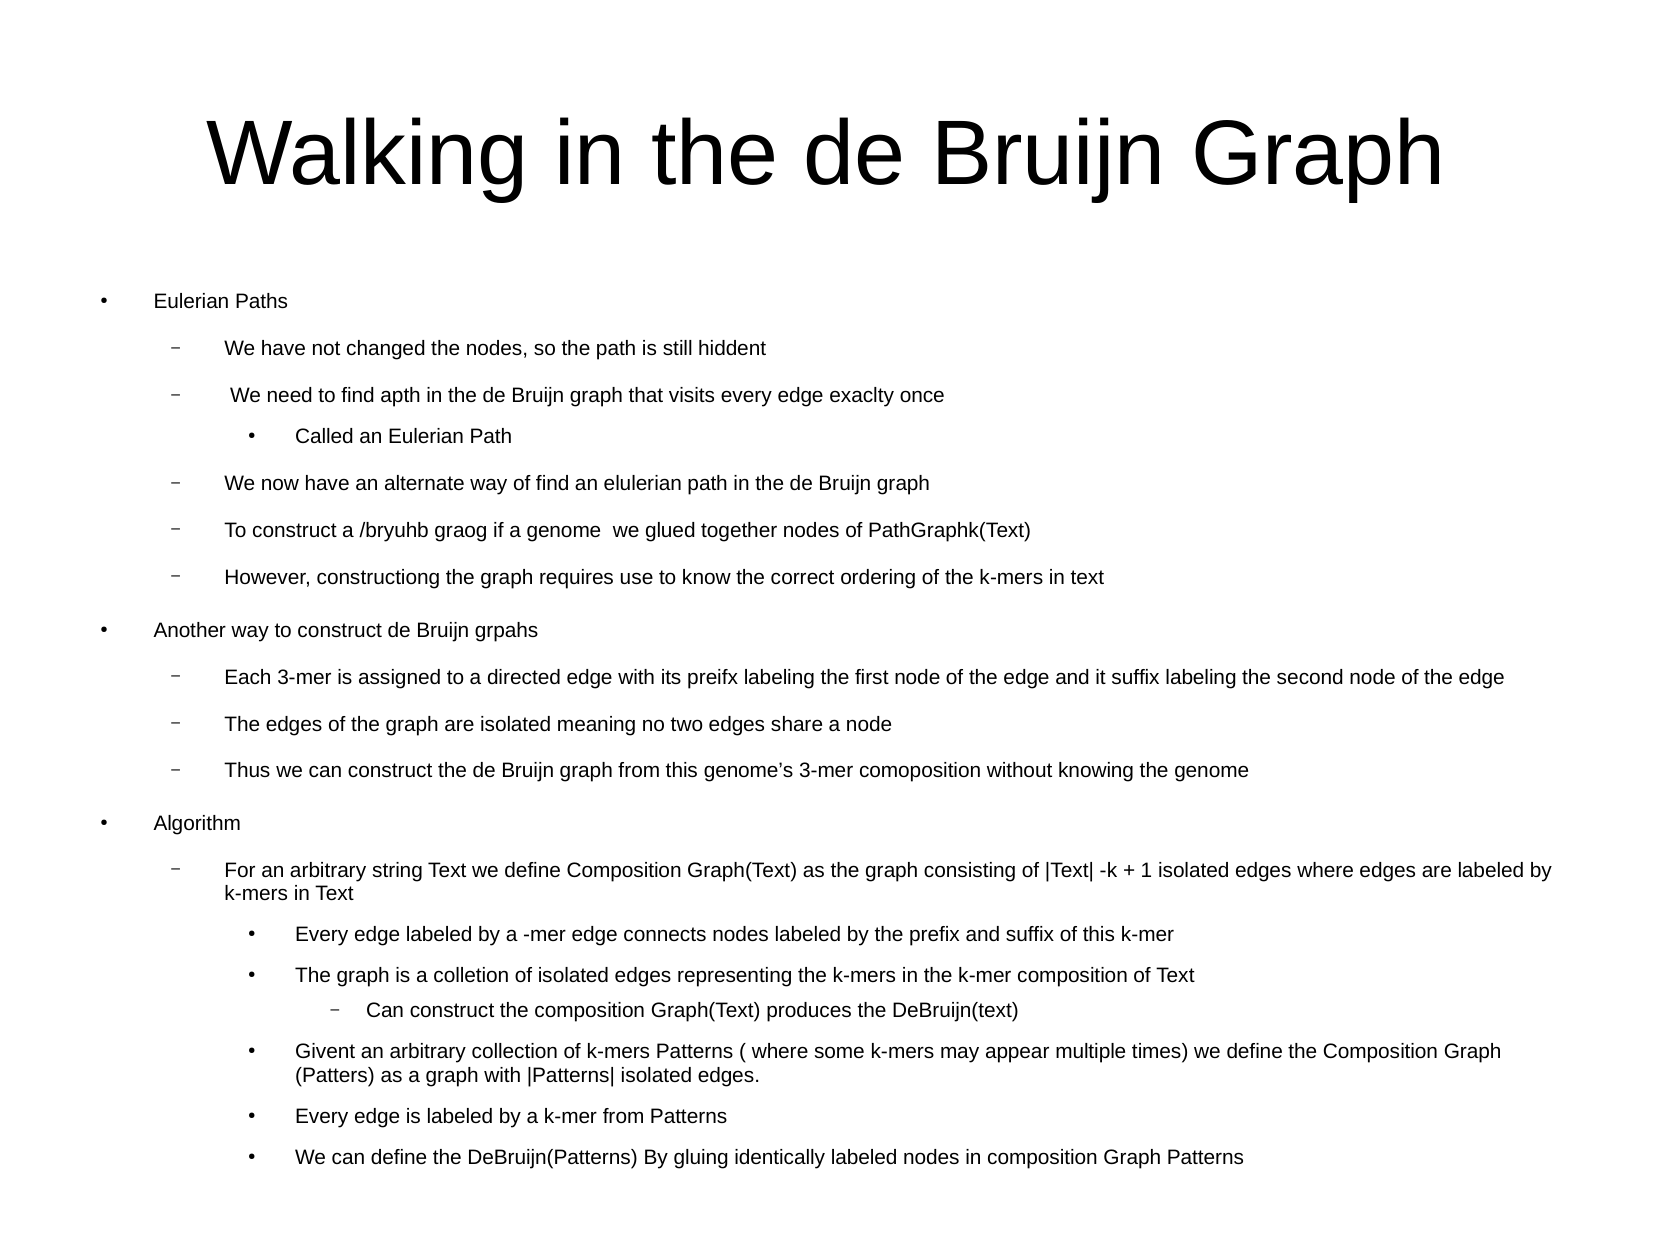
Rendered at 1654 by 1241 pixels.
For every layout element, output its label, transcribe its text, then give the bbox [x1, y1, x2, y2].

list Eulerian Paths We have not changed the nodes, so the path is still hiddent We need to find apth in the de Bruijn graph that visits every edge exaclty once Called an Eulerian Path We now have an alternate way of find an elulerian path in the de Bruijn graph To construct a /bryuhb graog if a genome we glued together nodes of PathGraphk(Text) However, constructiong the graph requires use to know the correct ordering of the k-mers in text Another way to construct de Bruijn grpahs Each 3-mer is assigned to a directed edge with its preifx labeling the first node of the edge and it suffix labeling the second node of the edge The edges of the graph are isolated meaning no two edges share a node Thus we can construct the de Bruijn graph from this genome’s 3-mer comoposition without knowing the genome Algorithm For an arbitrary string Text we define Composition Graph(Text) as the graph consisting of |Text| -k + 1 isolated edges where edges are labeled by k-mers in Text Every edge labeled by a -mer edge connects nodes labeled by the prefix and suffix of this k-mer The graph is a colletion of isolated edges representing the k-mers in the k-mer composition of Text Can construct the composition Graph(Text) produces the DeBruijn(text) Givent an arbitrary collection of k-mers Patterns ( where some k-mers may appear multiple times) we define the Composition Graph (Patters) as a graph with |Patterns| isolated edges. Every edge is labeled by a k-mer from Patterns We can define the DeBruijn(Patterns) By gluing identically labeled nodes in composition Graph Patterns [82, 290, 1560, 1217]
title Walking in the de Bruijn Graph [82, 49, 1571, 257]
